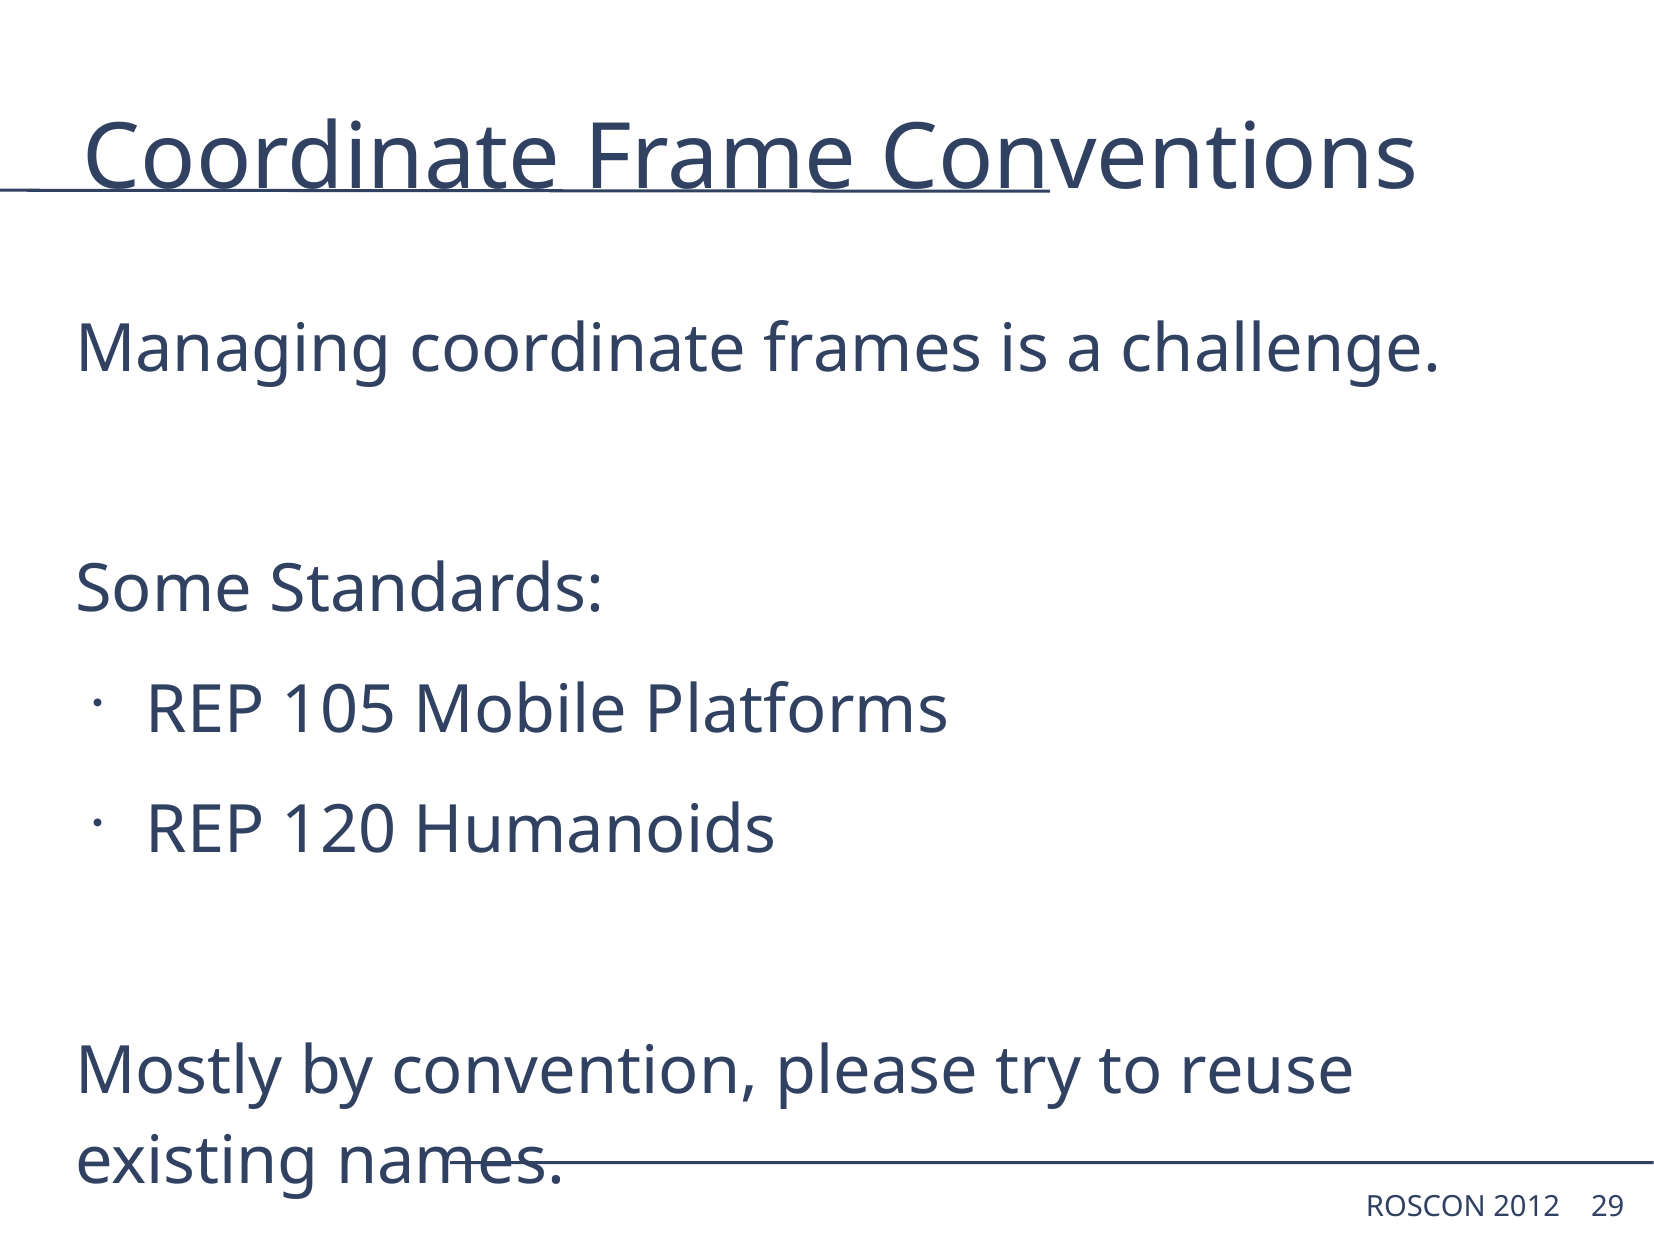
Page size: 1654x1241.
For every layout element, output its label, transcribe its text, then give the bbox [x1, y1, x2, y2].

title Coordinate Frame Conventions [82, 49, 1571, 257]
list Managing coordinate frames is a challenge. Some Standards: REP 105 Mobile Platforms REP 120 Humanoids Mostly by convention, please try to reuse existing names. [75, 300, 1564, 1119]
